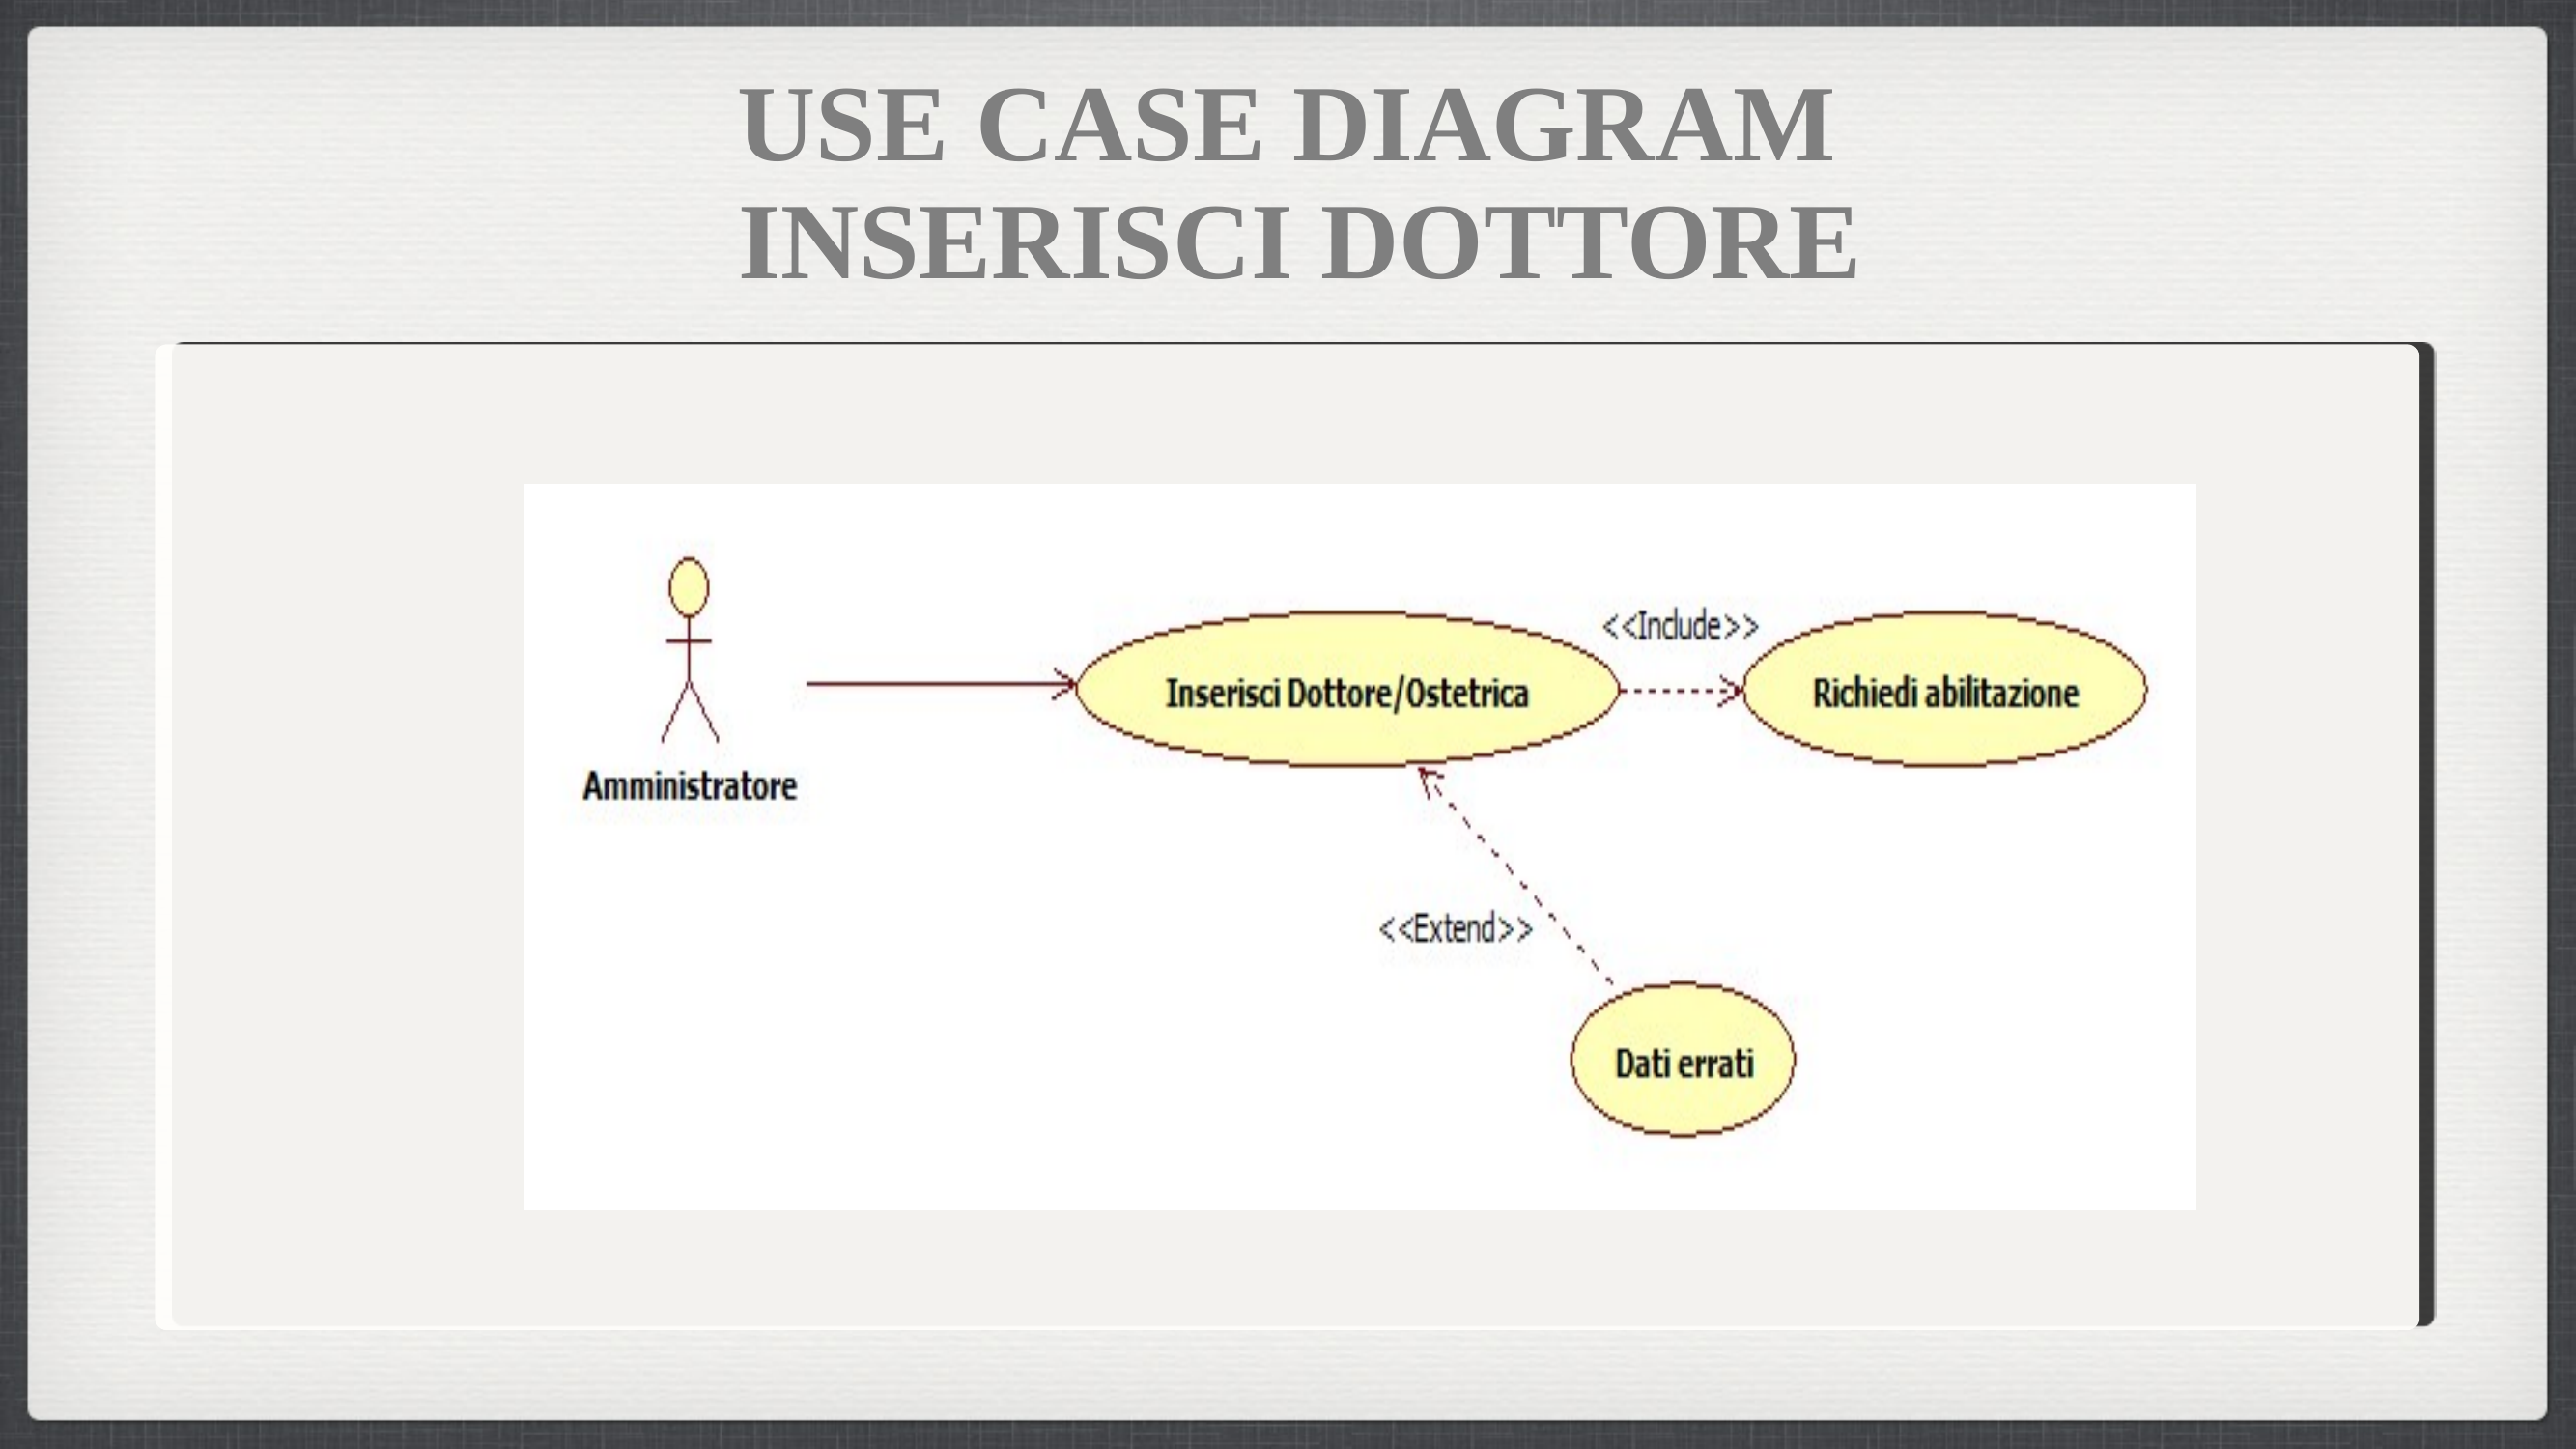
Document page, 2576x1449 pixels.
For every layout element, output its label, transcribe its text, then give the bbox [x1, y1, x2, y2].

picture [0, 0, 2576, 1449]
title USE CASE DIAGRAM INSERISCI DOTTORE [214, 59, 2359, 428]
